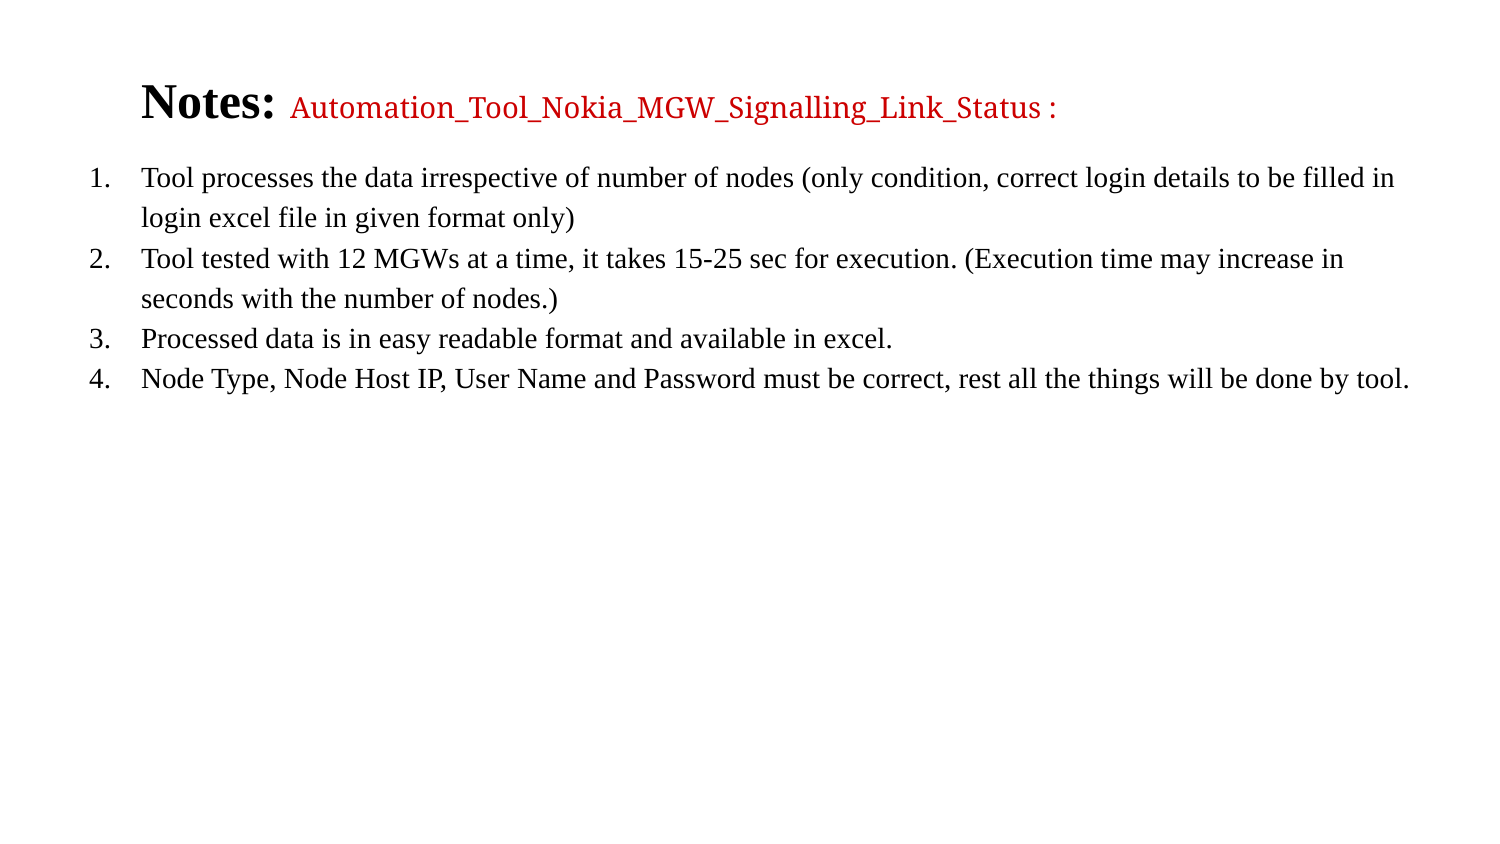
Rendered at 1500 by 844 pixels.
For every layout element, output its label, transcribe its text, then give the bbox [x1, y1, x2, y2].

list Notes: Automation_Tool_Nokia_MGW_Signalling_Link_Status : Tool processes the data irrespective of number of nodes (only condition, correct login details to be filled in login excel file in given format only) Tool tested with 12 MGWs at a time, it takes 15-25 sec for execution. (Execution time may increase in seconds with the number of nodes.) Processed data is in easy readable format and available in excel. Node Type, Node Host IP, User Name and Password must be correct, rest all the things will be done by tool. [51, 44, 1449, 750]
